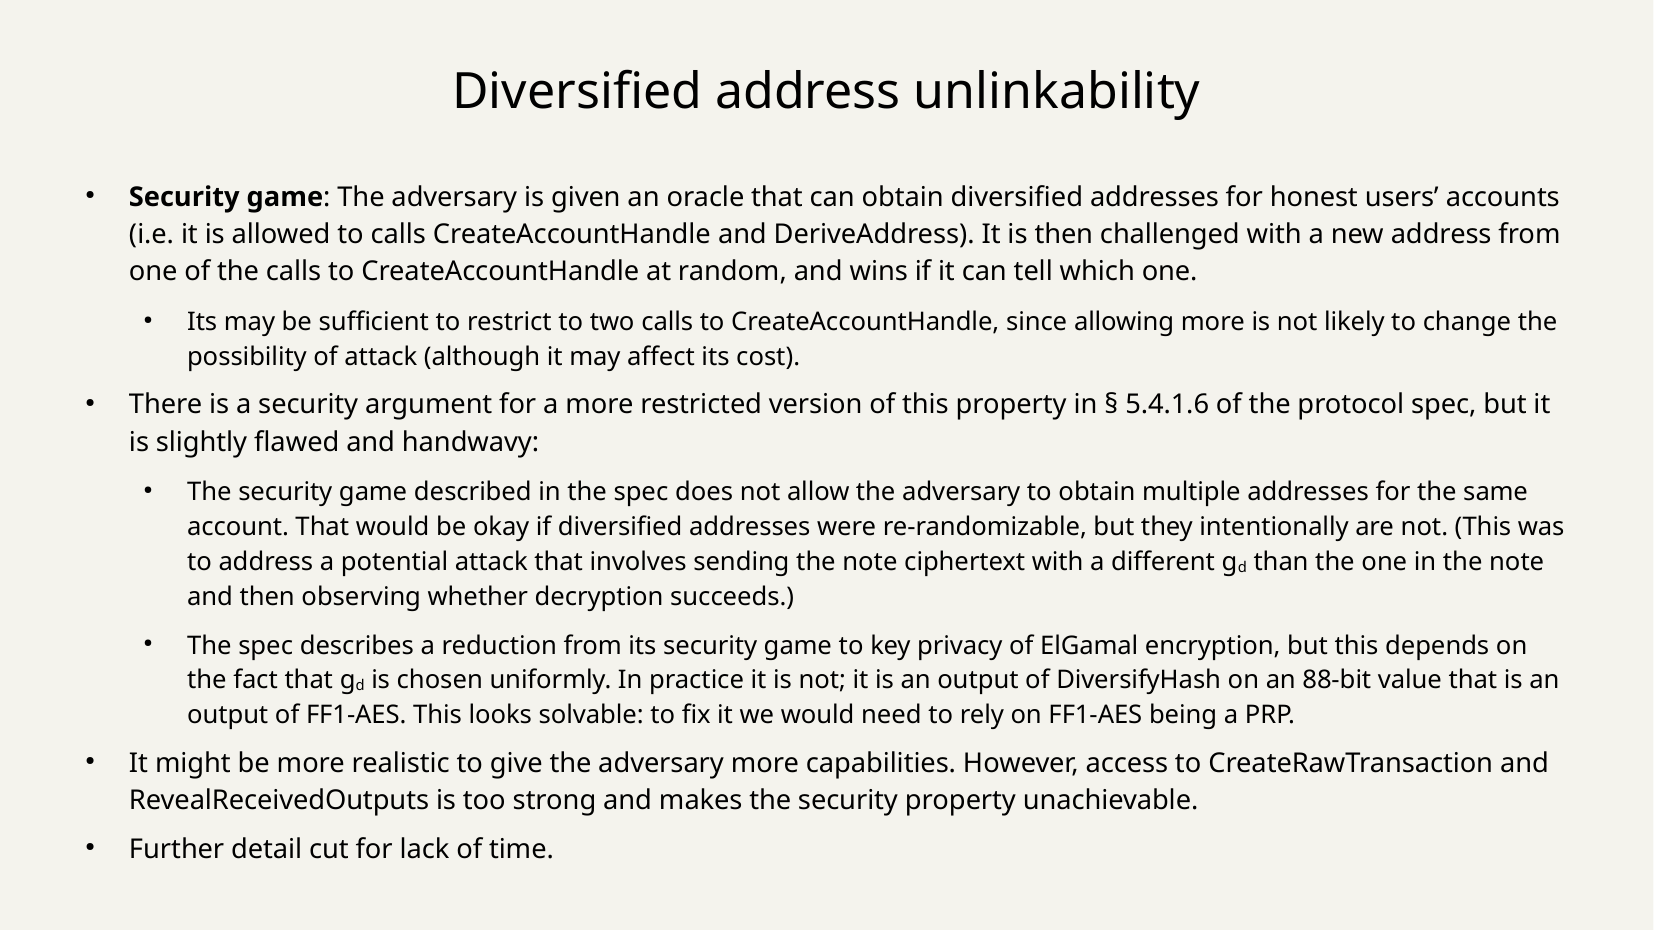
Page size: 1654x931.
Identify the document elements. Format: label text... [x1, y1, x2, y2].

title Diversified address unlinkability [82, 37, 1571, 142]
list Security game: The adversary is given an oracle that can obtain diversified addresses for honest users’ accounts (i.e. it is allowed to calls CreateAccountHandle and DeriveAddress). It is then challenged with a new address from one of the calls to CreateAccountHandle at random, and wins if it can tell which one. Its may be sufficient to restrict to two calls to CreateAccountHandle, since allowing more is not likely to change the possibility of attack (although it may affect its cost). There is a security argument for a more restricted version of this property in § 5.4.1.6 of the protocol spec, but it is slightly flawed and handwavy: The security game described in the spec does not allow the adversary to obtain multiple addresses for the same account. That would be okay if diversified addresses were re-randomizable, but they intentionally are not. (This was to address a potential attack that involves sending the note ciphertext with a different gd than the one in the note and then observing whether decryption succeeds.) The spec describes a reduction from its security game to key privacy of ElGamal encryption, but this depends on the fact that gd is chosen uniformly. In practice it is not; it is an output of DiversifyHash on an 88-bit value that is an output of FF1-AES. This looks solvable: to fix it we would need to rely on FF1-AES being a PRP. It might be more realistic to give the adversary more capabilities. However, access to CreateRawTransaction and RevealReceivedOutputs is too strong and makes the security property unachievable. Further detail cut for lack of time. [70, 177, 1571, 875]
